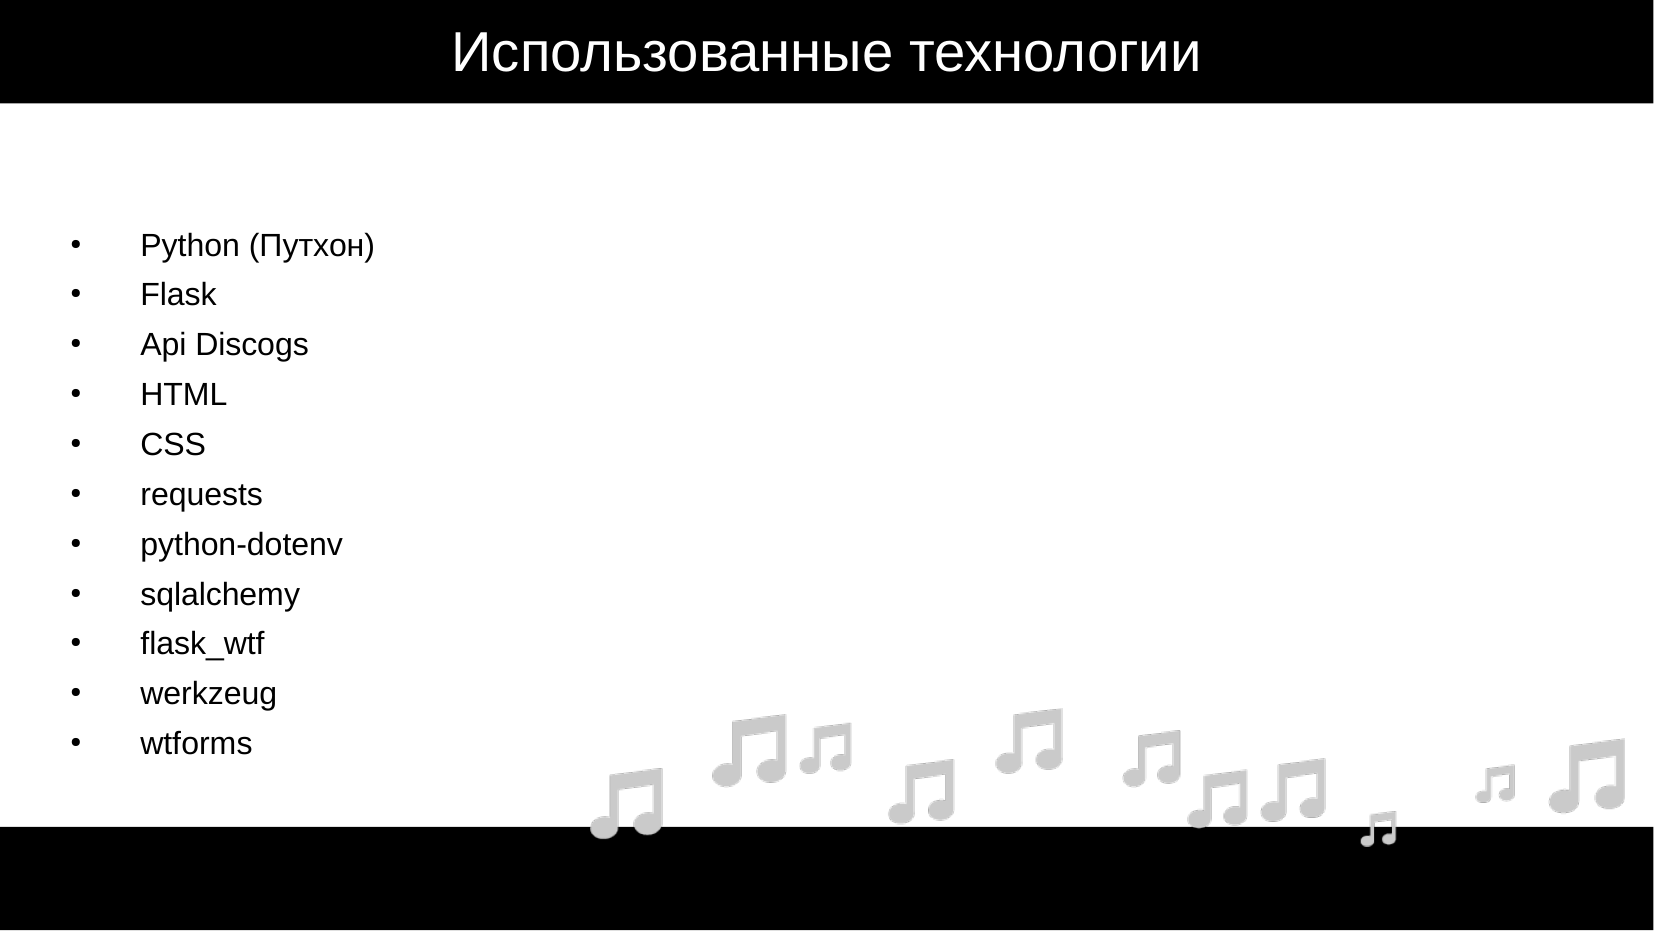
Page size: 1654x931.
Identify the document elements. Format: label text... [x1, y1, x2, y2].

title Использованные технологии [59, 6, 1595, 98]
list Python (Путхон) Flask Api Discogs HTML CSS requests python-dotenv sqlalchemy flask_wtf werkzeug wtforms [59, 177, 1595, 768]
